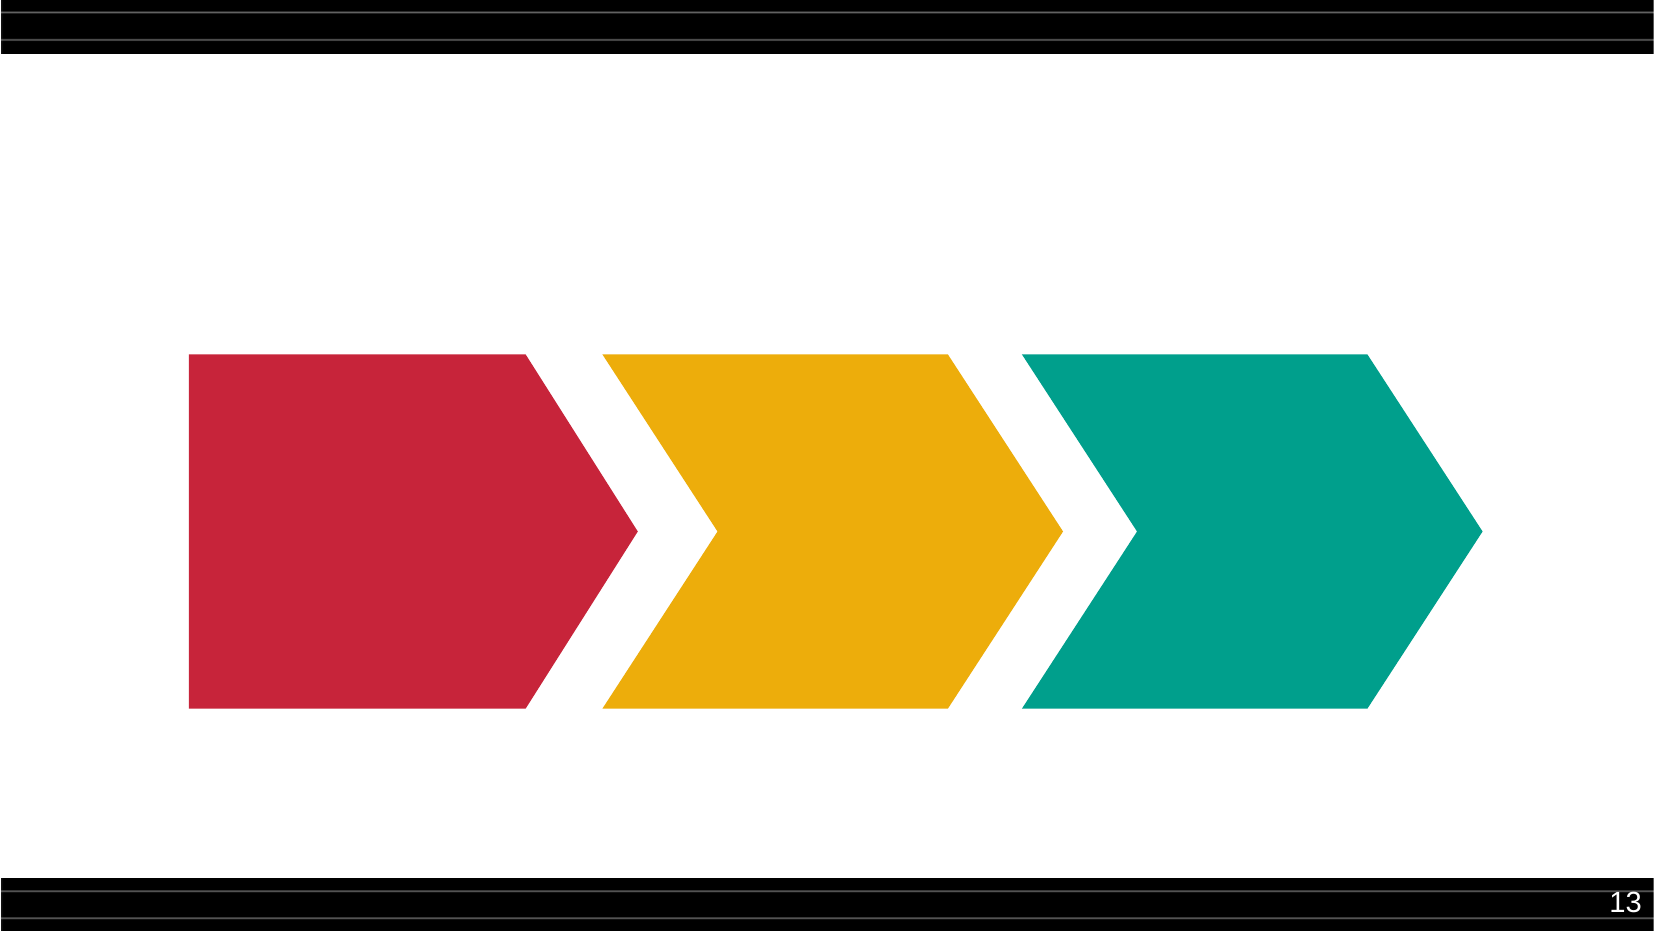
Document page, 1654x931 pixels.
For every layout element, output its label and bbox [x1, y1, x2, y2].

text_box [602, 354, 1064, 709]
text_box [188, 354, 638, 709]
picture [1, 0, 1654, 54]
picture [1, 878, 1654, 931]
